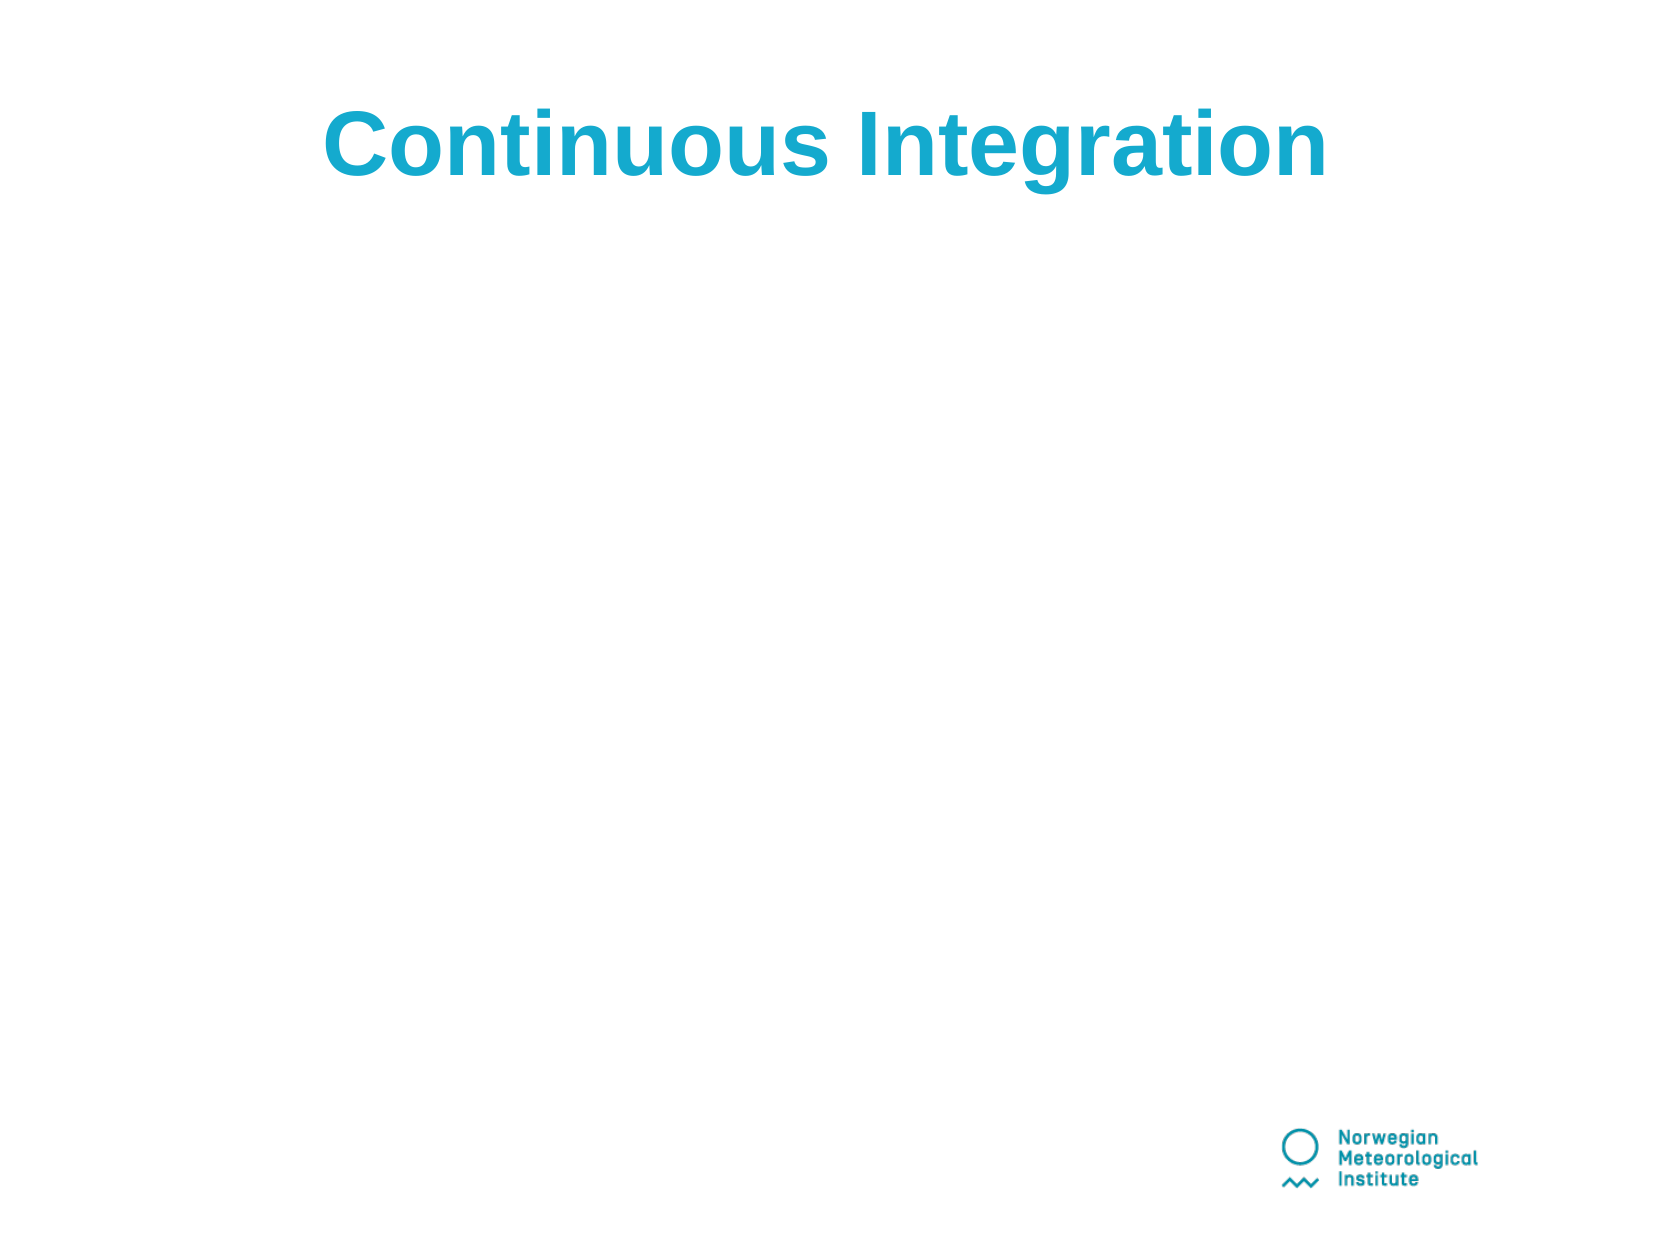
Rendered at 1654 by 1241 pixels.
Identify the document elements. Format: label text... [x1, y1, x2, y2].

title Continuous Integration [160, 91, 1494, 196]
picture [1236, 1089, 1653, 1241]
